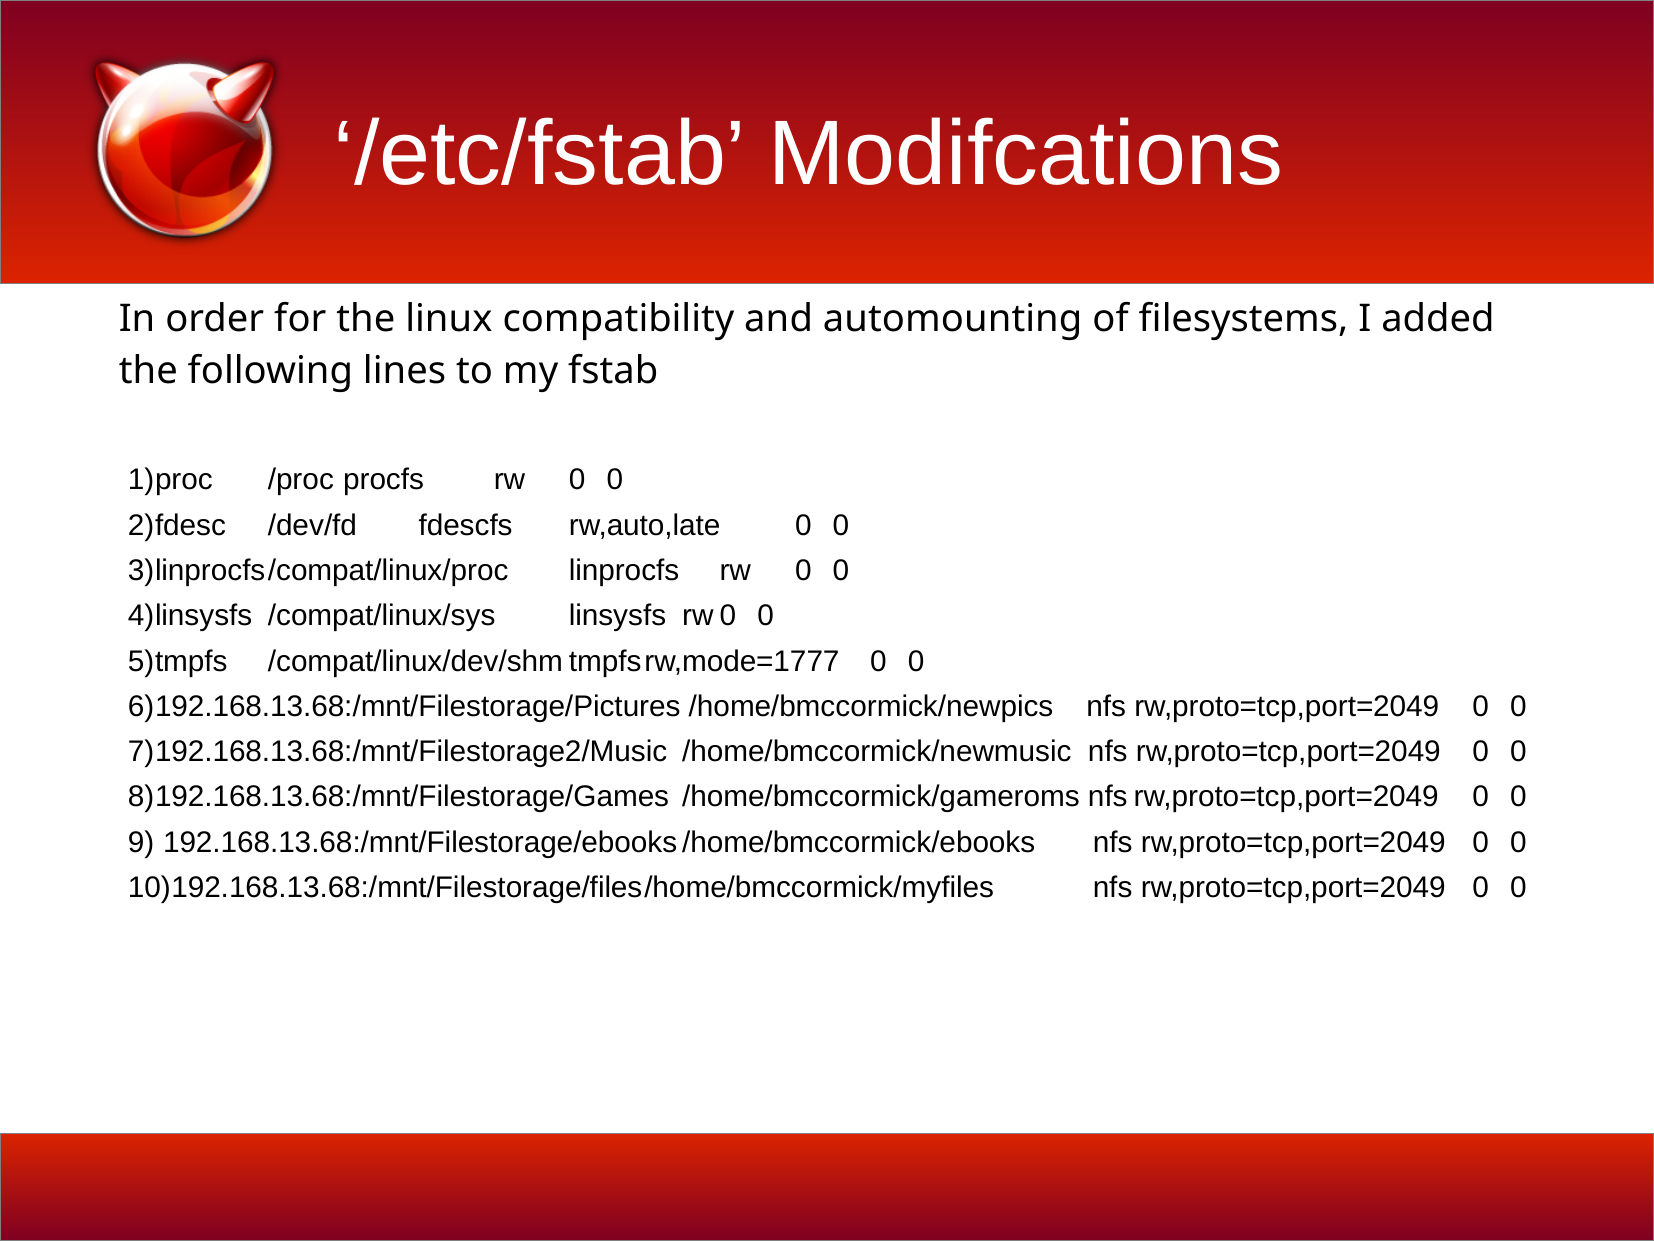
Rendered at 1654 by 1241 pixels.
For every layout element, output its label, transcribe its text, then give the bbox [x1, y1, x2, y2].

title ‘/etc/fstab’ Modifcations [82, 49, 1536, 257]
list In order for the linux compatibility and automounting of filesystems, I added the following lines to my fstab proc /proc procfs rw 0 0 fdesc /dev/fd fdescfs rw,auto,late 0 0 linprocfs /compat/linux/proc linprocfs rw 0 0 linsysfs /compat/linux/sys linsysfs rw 0 0 tmpfs /compat/linux/dev/shm tmpfs rw,mode=1777 0 0 192.168.13.68:/mnt/Filestorage/Pictures /home/bmccormick/newpics nfs rw,proto=tcp,port=2049 0 0 192.168.13.68:/mnt/Filestorage2/Music /home/bmccormick/newmusic nfs rw,proto=tcp,port=2049 0 0 192.168.13.68:/mnt/Filestorage/Games /home/bmccormick/gameroms nfs rw,proto=tcp,port=2049 0 0 192.168.13.68:/mnt/Filestorage/ebooks /home/bmccormick/ebooks nfs rw,proto=tcp,port=2049 0 0 192.168.13.68:/mnt/Filestorage/files /home/bmccormick/myfiles nfs rw,proto=tcp,port=2049 0 0 [82, 290, 1538, 1010]
